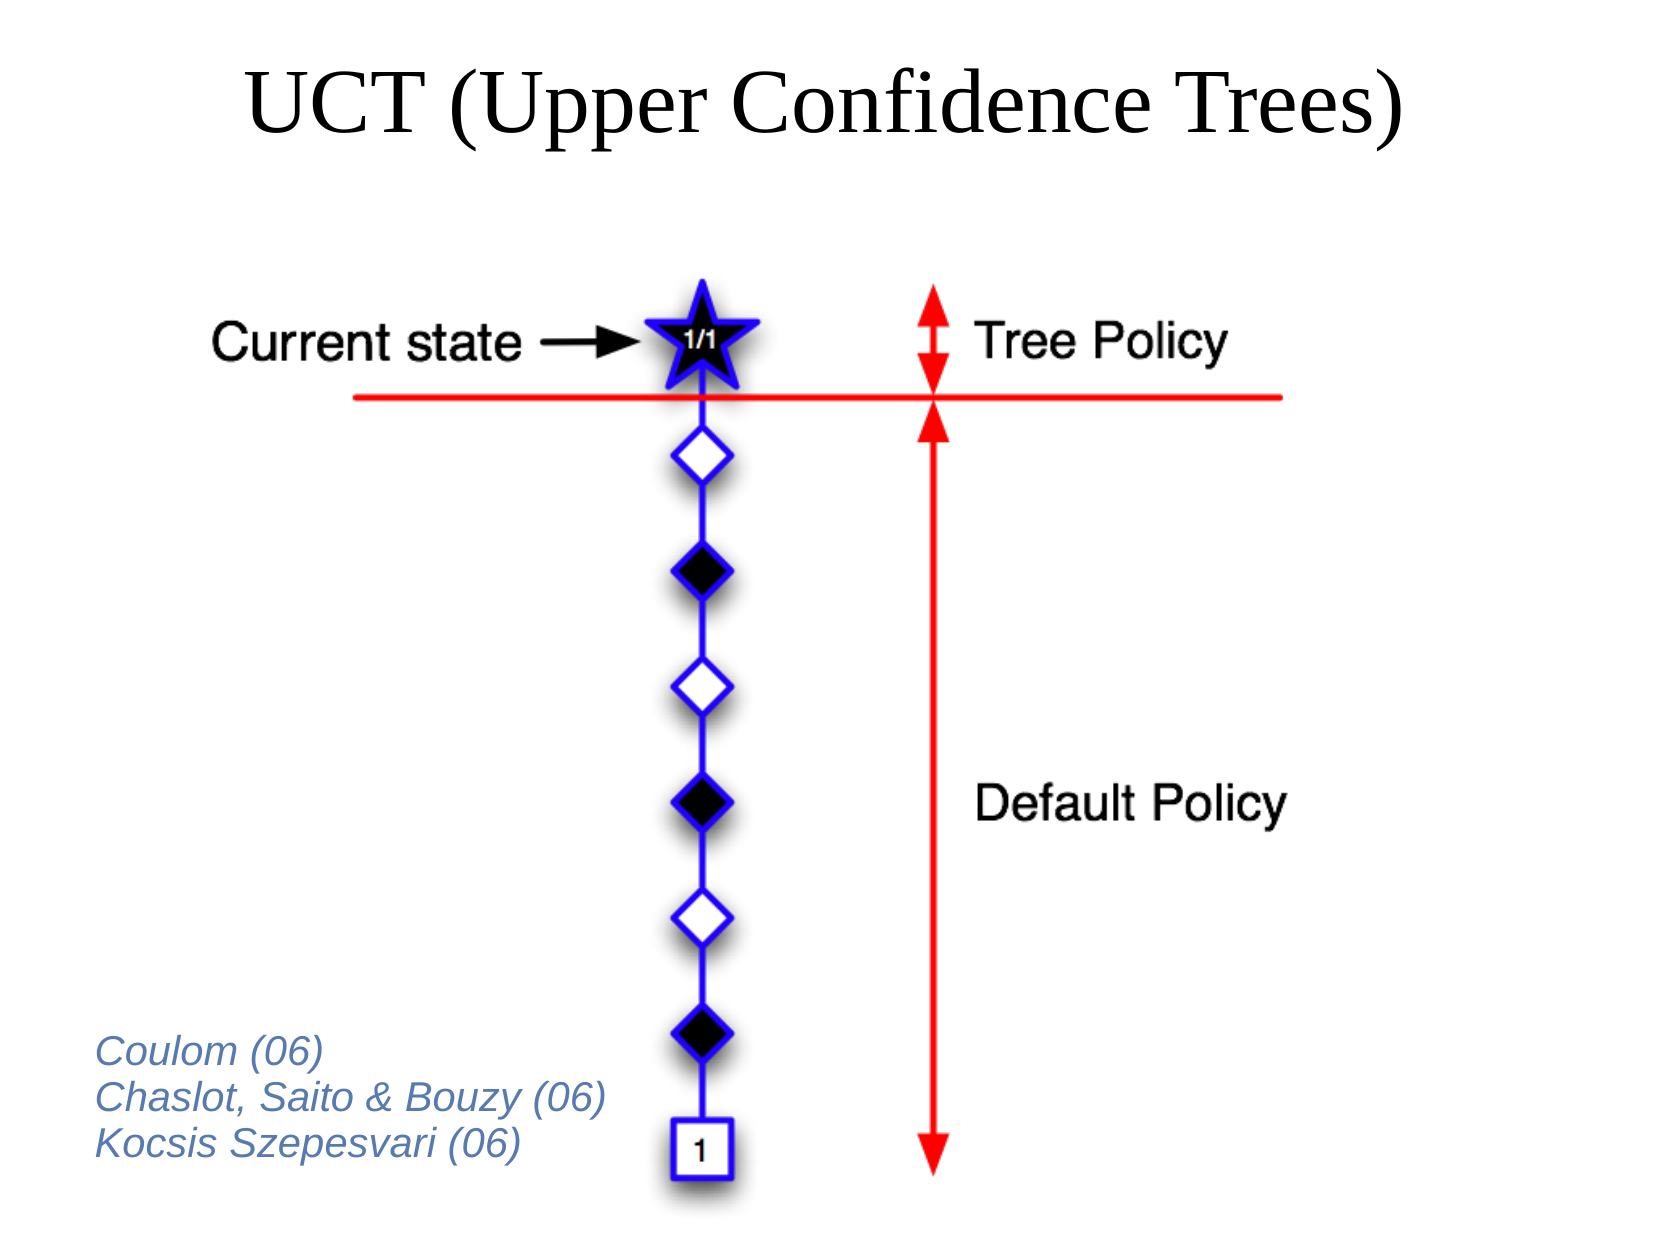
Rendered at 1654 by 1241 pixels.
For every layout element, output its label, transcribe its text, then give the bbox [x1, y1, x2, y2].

title UCT (Upper Confidence Trees) [72, 15, 1583, 188]
text_box Coulom (06) Chaslot, Saito & Bouzy (06) Kocsis Szepesvari (06) [79, 1019, 623, 1175]
picture [190, 255, 1309, 1225]
